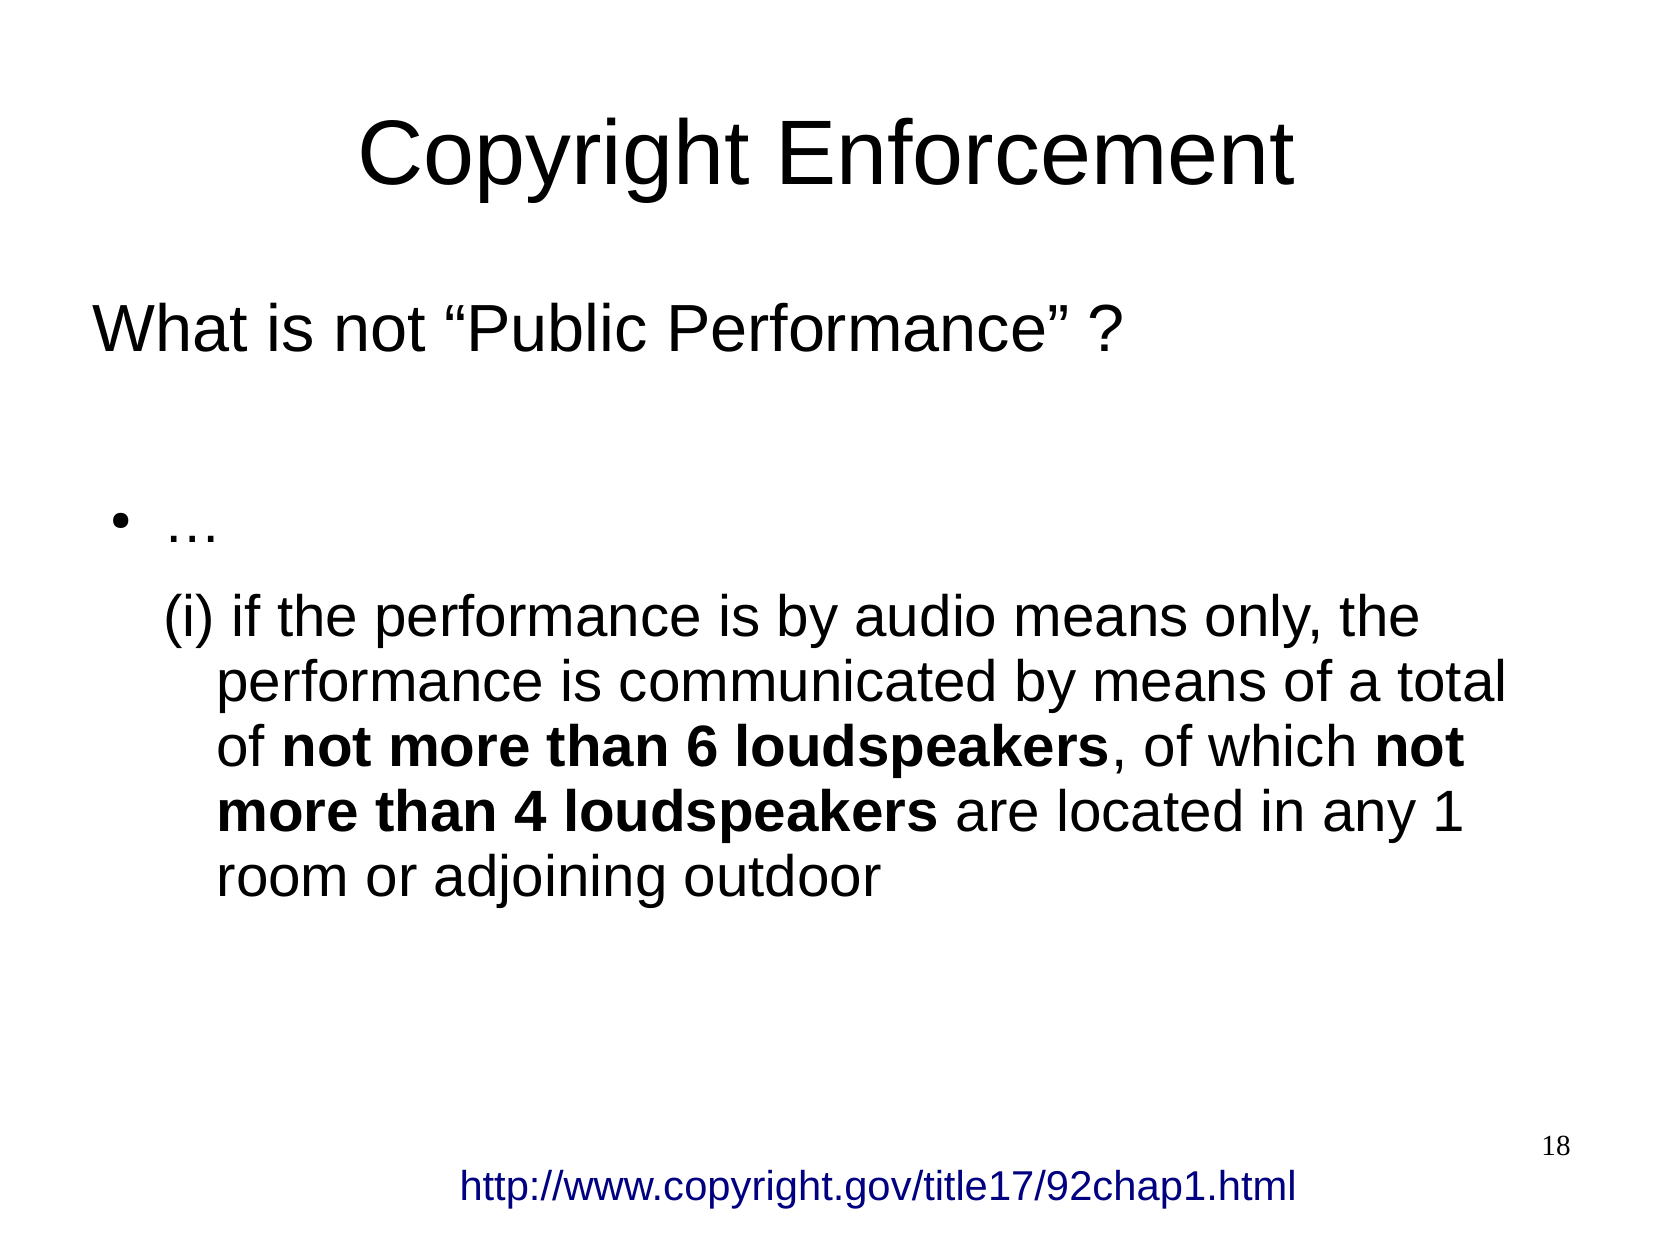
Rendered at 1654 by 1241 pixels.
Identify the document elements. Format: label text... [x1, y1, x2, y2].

title Copyright Enforcement [82, 49, 1571, 257]
text_box http://www.copyright.gov/title17/92chap1.html [444, 1155, 1351, 1218]
list What is not “Public Performance” ? … (i) if the performance is by audio means only, the performance is communicated by means of a total of not more than 6 loudspeakers, of which not more than 4 loudspeakers are located in any 1 room or adjoining outdoor [75, 290, 1564, 976]
